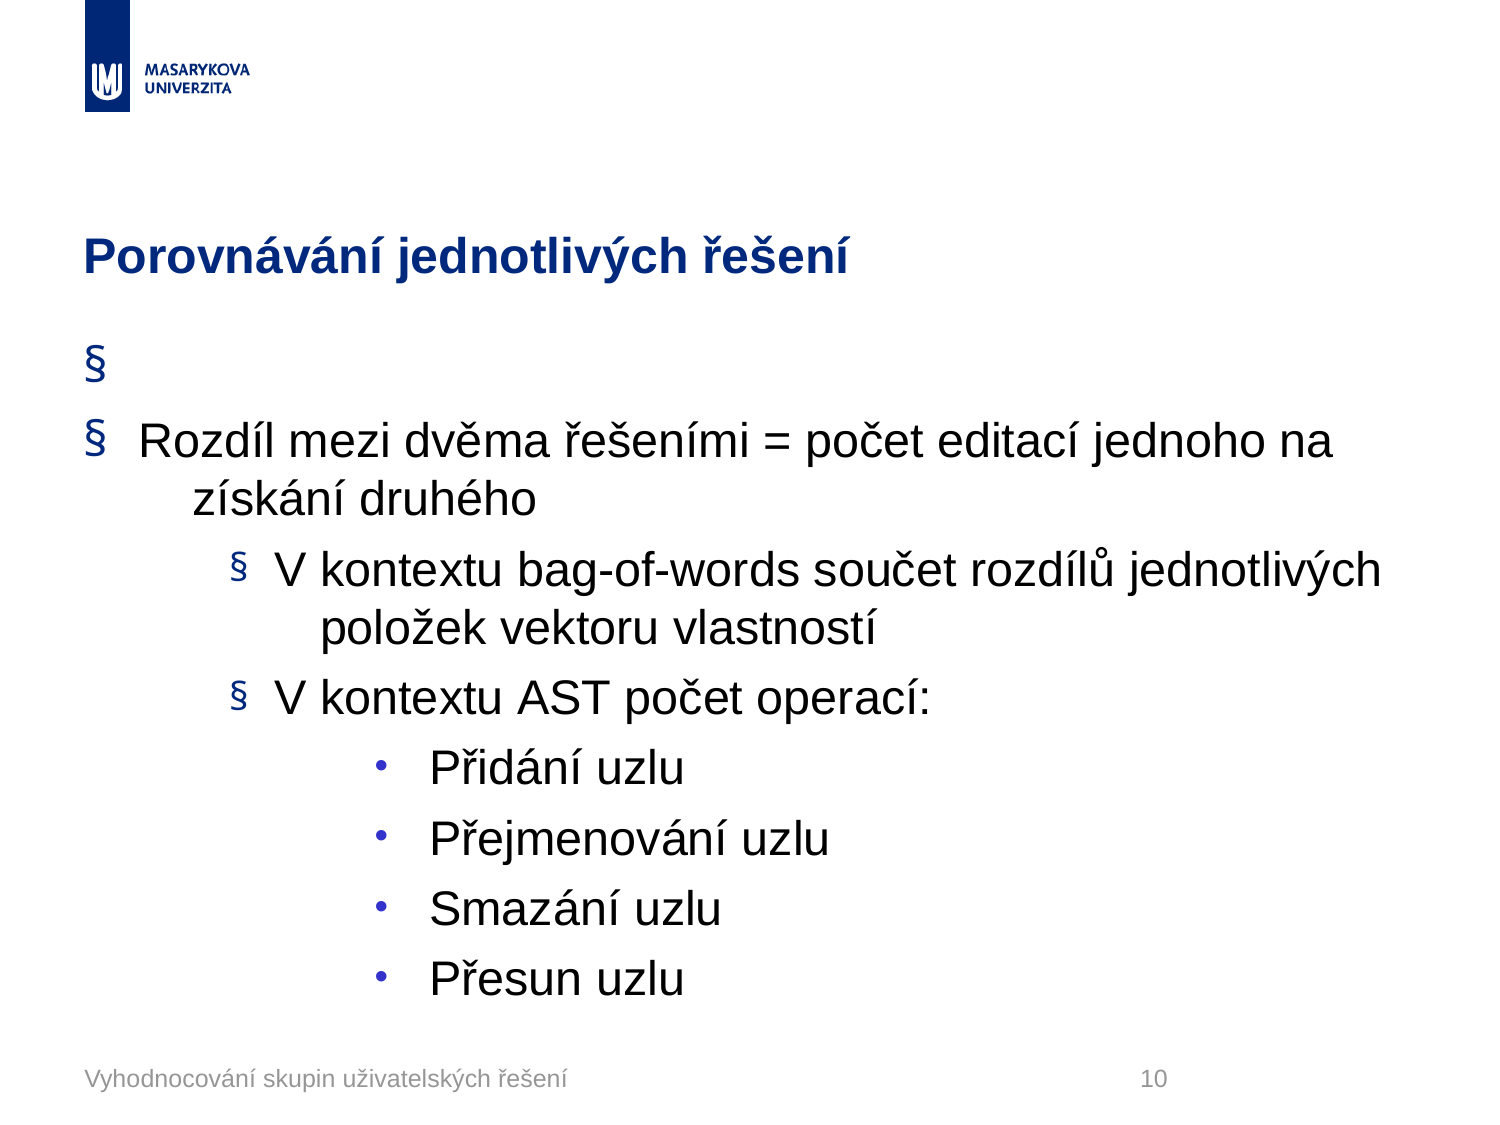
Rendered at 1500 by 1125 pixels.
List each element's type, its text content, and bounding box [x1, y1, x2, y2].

text_box 10 [1125, 1025, 1428, 1101]
text_box Vyhodnocování skupin uživatelských řešení [69, 1025, 1104, 1101]
list Rozdíl mezi dvěma řešeními = počet editací jednoho na získání druhého V kontextu bag-of-words součet rozdílů jednotlivých položek vektoru vlastností V kontextu AST počet operací: Přidání uzlu Přejmenování uzlu Smazání uzlu Přesun uzlu [83, 331, 1410, 1007]
title Porovnávání jednotlivých řešení [83, 184, 1411, 291]
